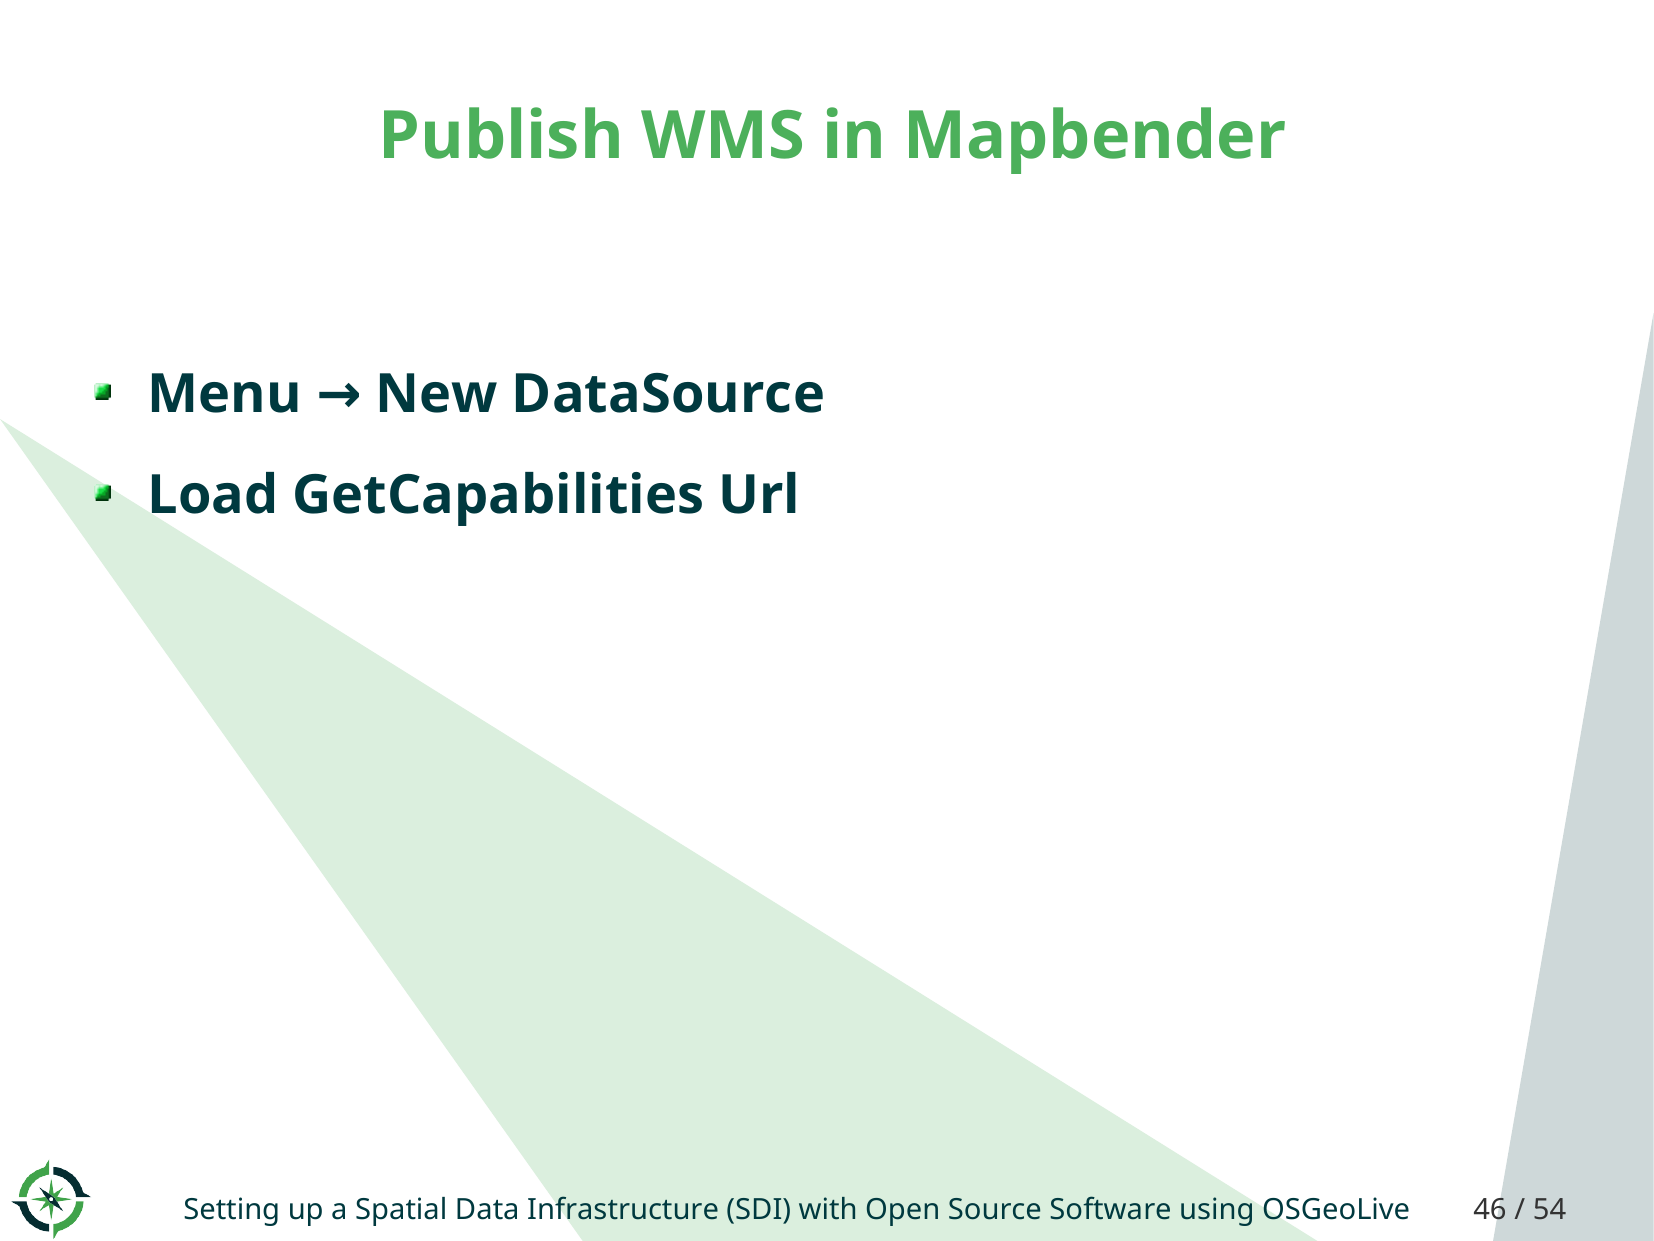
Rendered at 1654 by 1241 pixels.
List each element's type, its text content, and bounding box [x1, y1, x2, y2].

title Publish WMS in Mapbender [88, 59, 1577, 207]
list Menu → New DataSource Load GetCapabilities Url [76, 354, 1565, 1173]
picture [10, 1158, 92, 1240]
